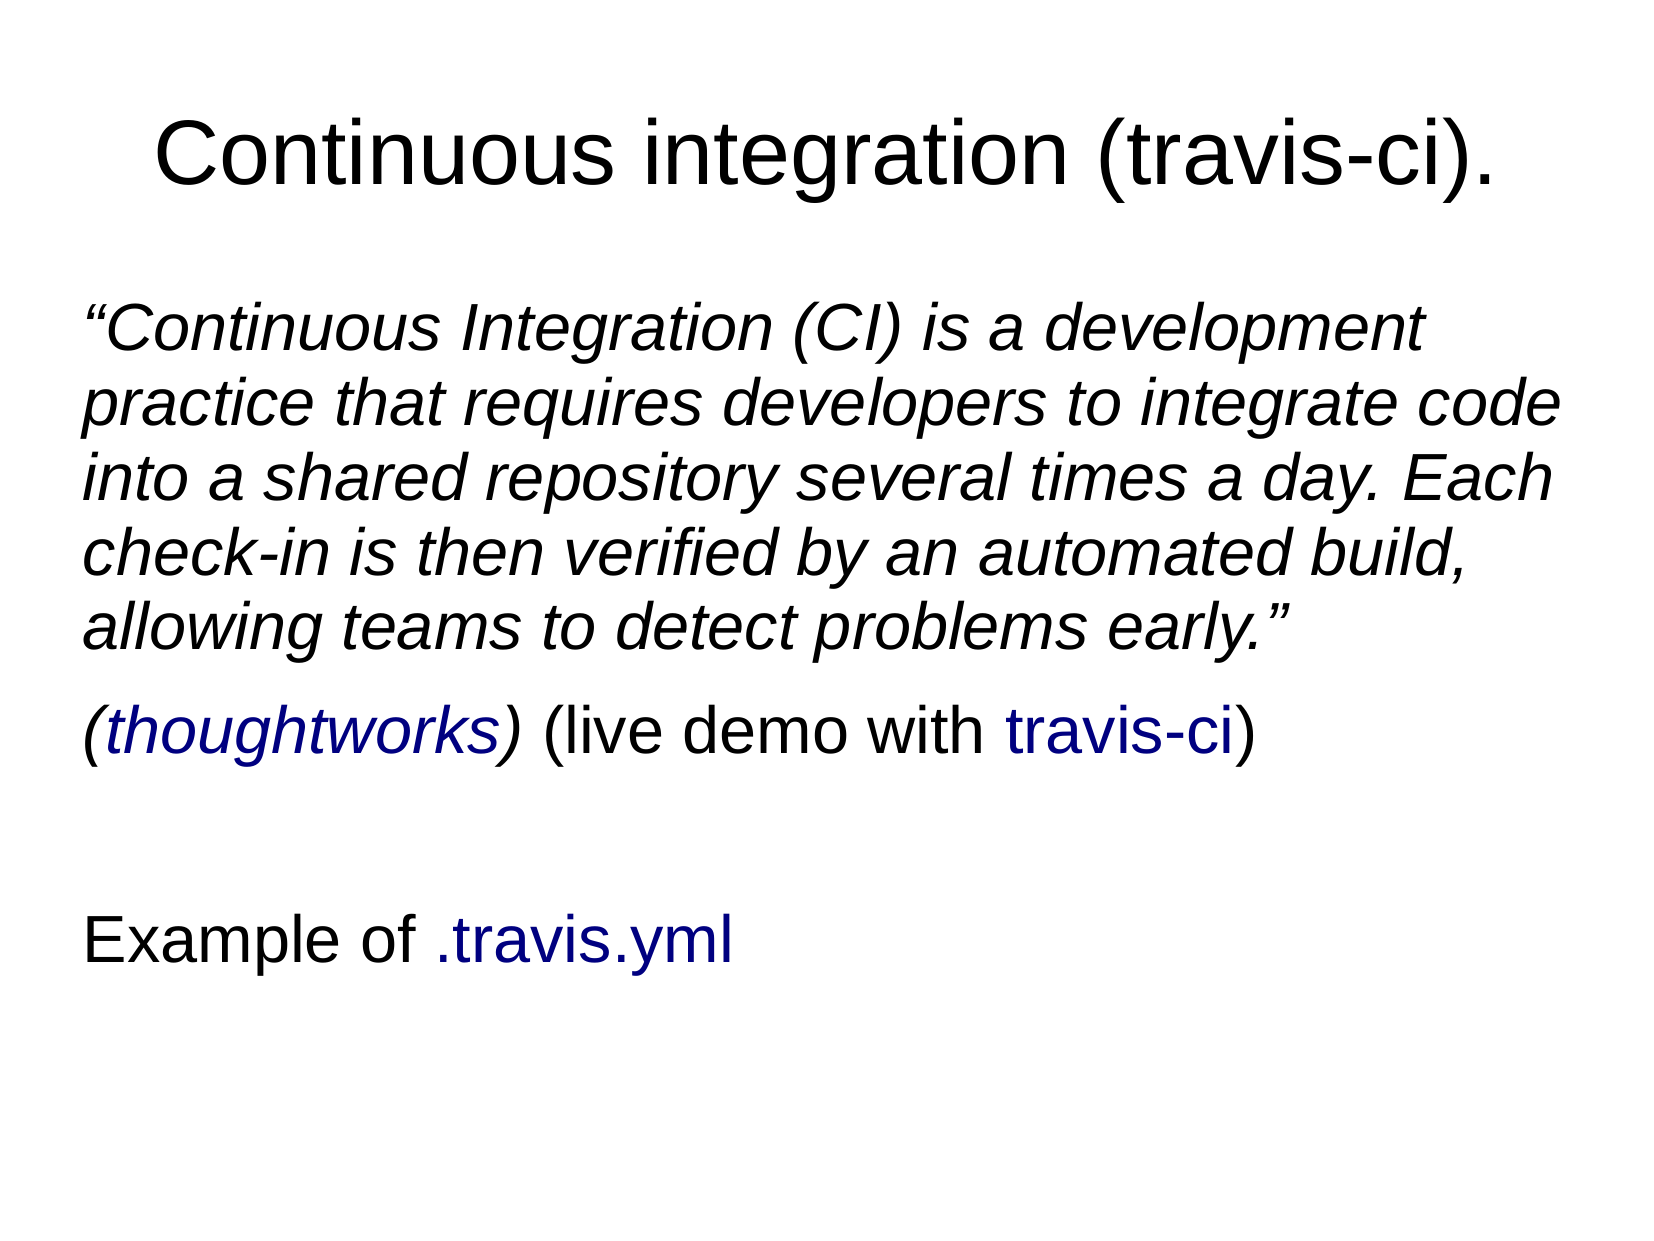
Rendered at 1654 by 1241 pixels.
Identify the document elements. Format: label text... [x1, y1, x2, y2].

list “Continuous Integration (CI) is a development practice that requires developers to integrate code into a shared repository several times a day. Each check-in is then verified by an automated build, allowing teams to detect problems early.” (thoughtworks) (live demo with travis-ci) Example of .travis.yml [82, 290, 1571, 1010]
title Continuous integration (travis-ci). [82, 49, 1571, 257]
